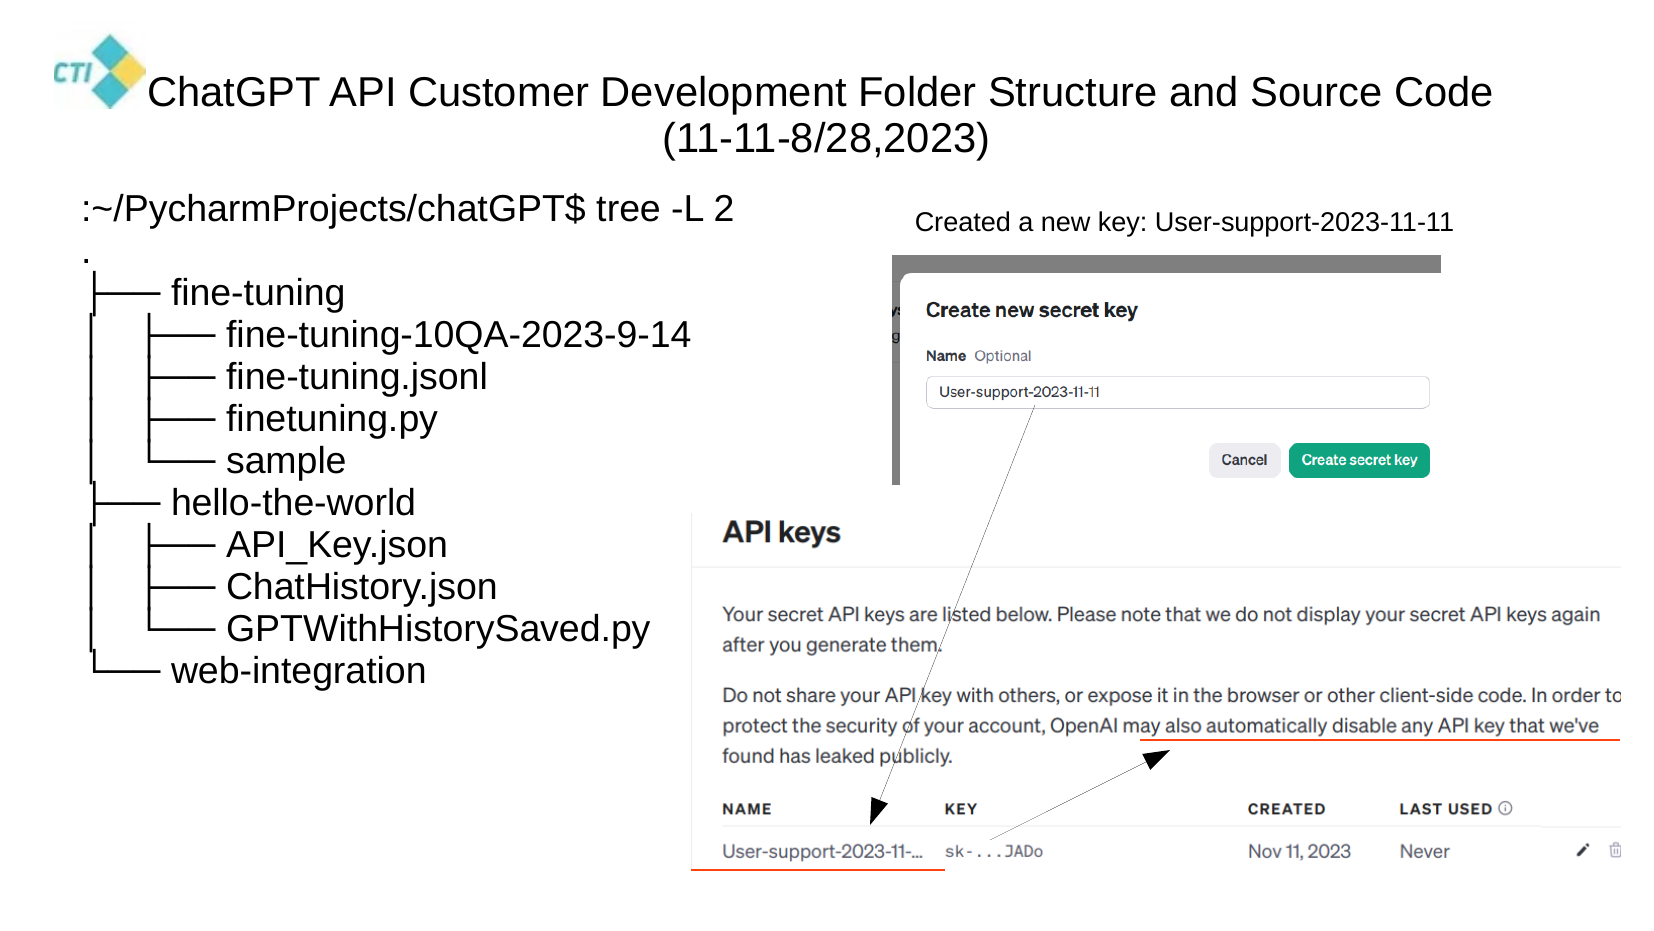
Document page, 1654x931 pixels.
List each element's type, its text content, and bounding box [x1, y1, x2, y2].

text_box Created a new key: User-support-2023-11-11 [900, 199, 1471, 245]
picture [54, 21, 146, 109]
picture [690, 513, 1621, 871]
title ChatGPT API Customer Development Folder Structure and Source Code (11-11-8/28,2023) [82, 37, 1571, 193]
text_box :~/PycharmProjects/chatGPT$ tree -L 2 . ├── fine-tuning │ ├── fine-tuning-10QA-2023-9-14 │ ├── fine-tuning.jsonl │ ├── finetuning.py │ └── sample ├── hello-the-world │ ├── API_Key.json │ ├── ChatHistory.json │ └── GPTWithHistorySaved.py └── web-integration [66, 180, 751, 699]
picture [892, 255, 1441, 485]
